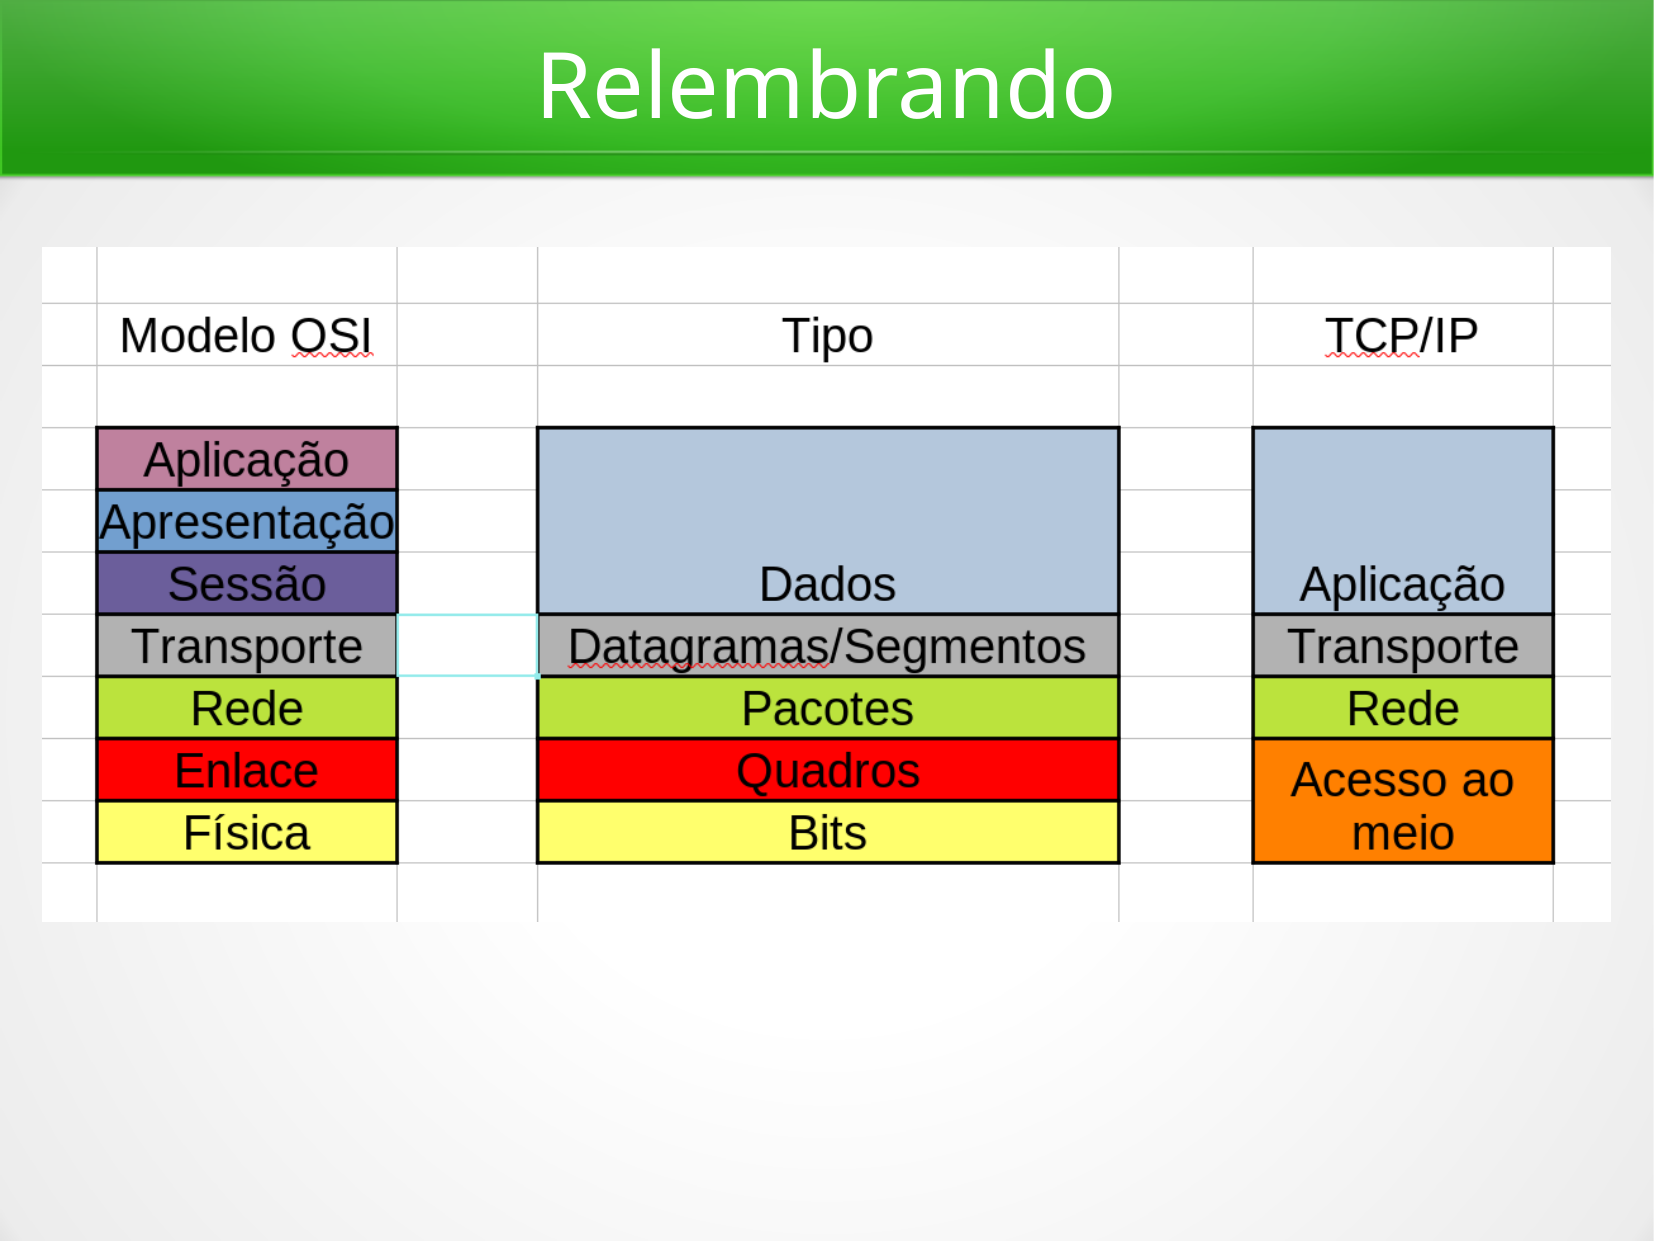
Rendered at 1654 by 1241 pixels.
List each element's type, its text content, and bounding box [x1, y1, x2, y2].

title Relembrando [82, 11, 1571, 154]
picture [0, 0, 1654, 1241]
